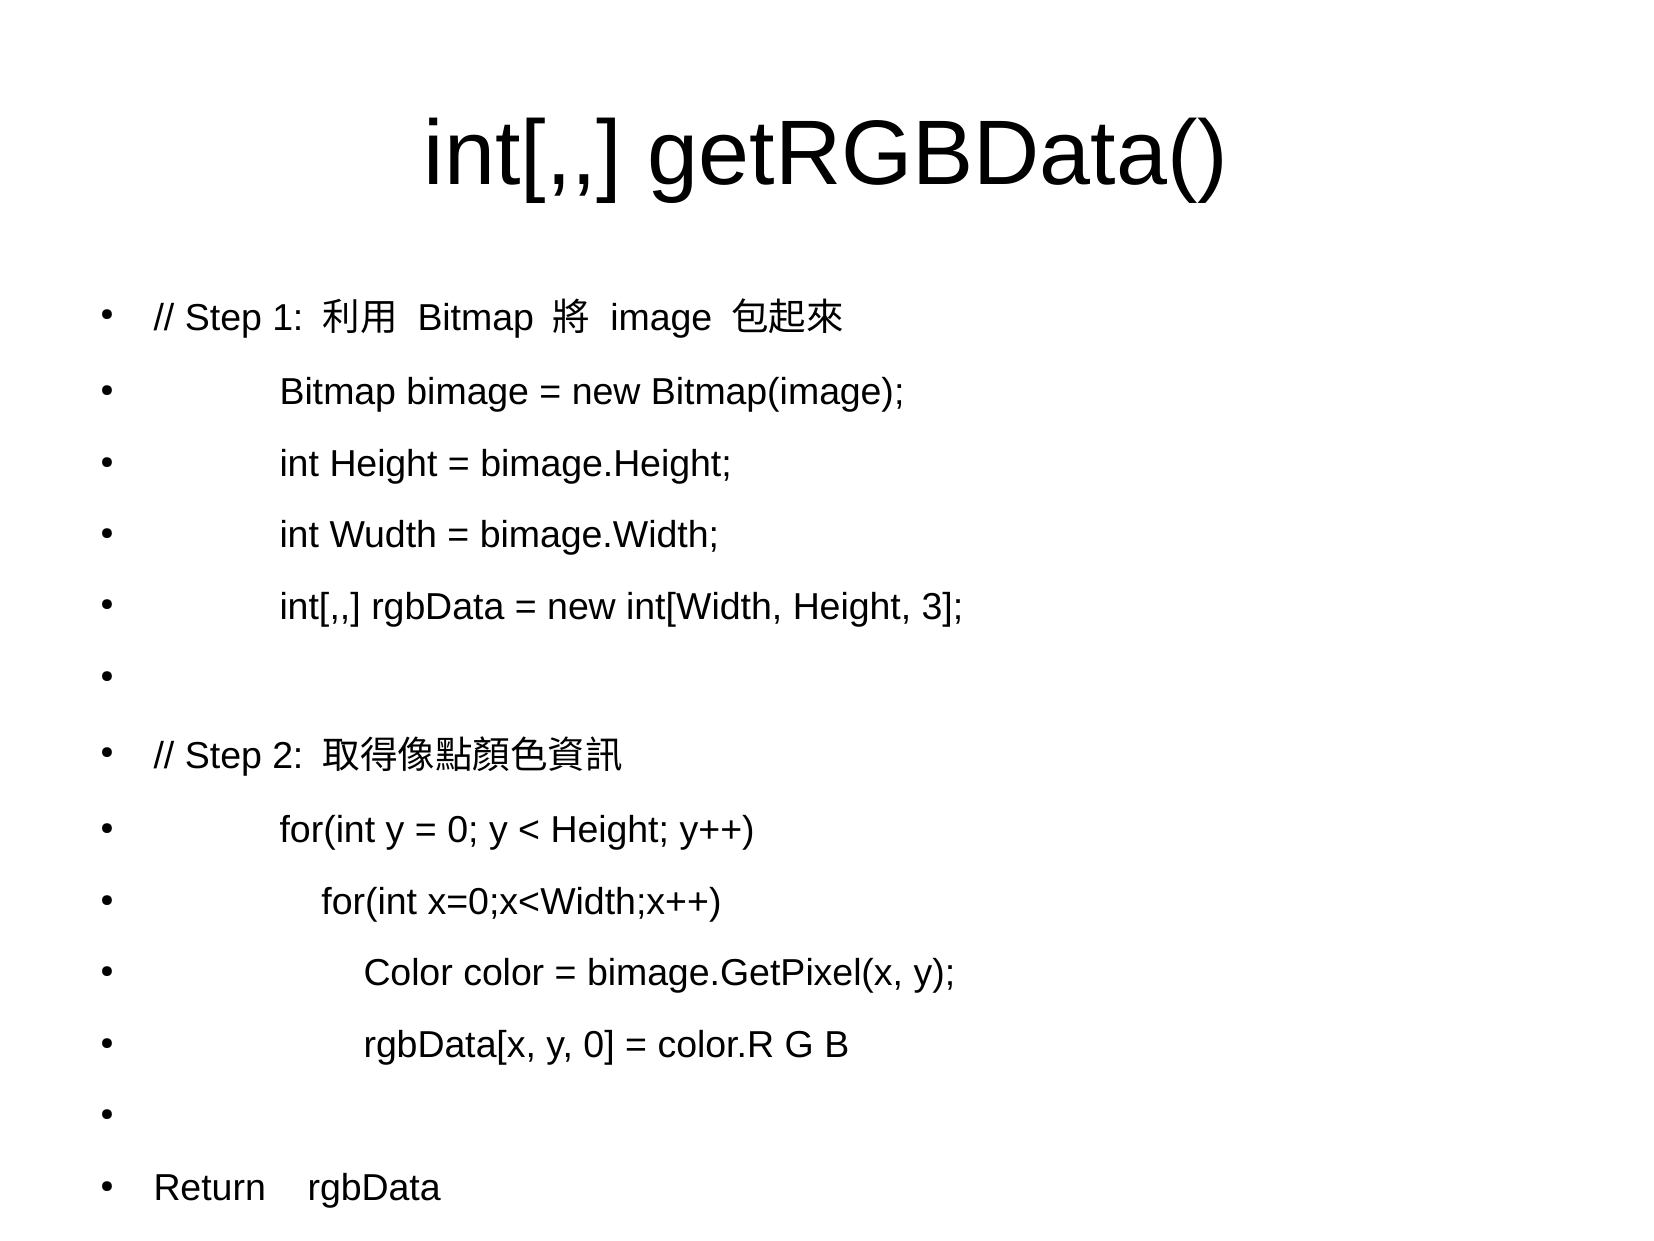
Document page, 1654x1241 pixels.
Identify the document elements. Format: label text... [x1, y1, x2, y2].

list // Step 1: 利用 Bitmap 將 image 包起來 Bitmap bimage = new Bitmap(image); int Height = bimage.Height; int Wudth = bimage.Width; int[,,] rgbData = new int[Width, Height, 3]; // Step 2: 取得像點顏色資訊 for(int y = 0; y < Height; y++) for(int x=0;x<Width;x++) Color color = bimage.GetPixel(x, y); rgbData[x, y, 0] = color.R G B Return rgbData [82, 290, 1571, 1241]
title int[,,] getRGBData() [82, 49, 1571, 257]
